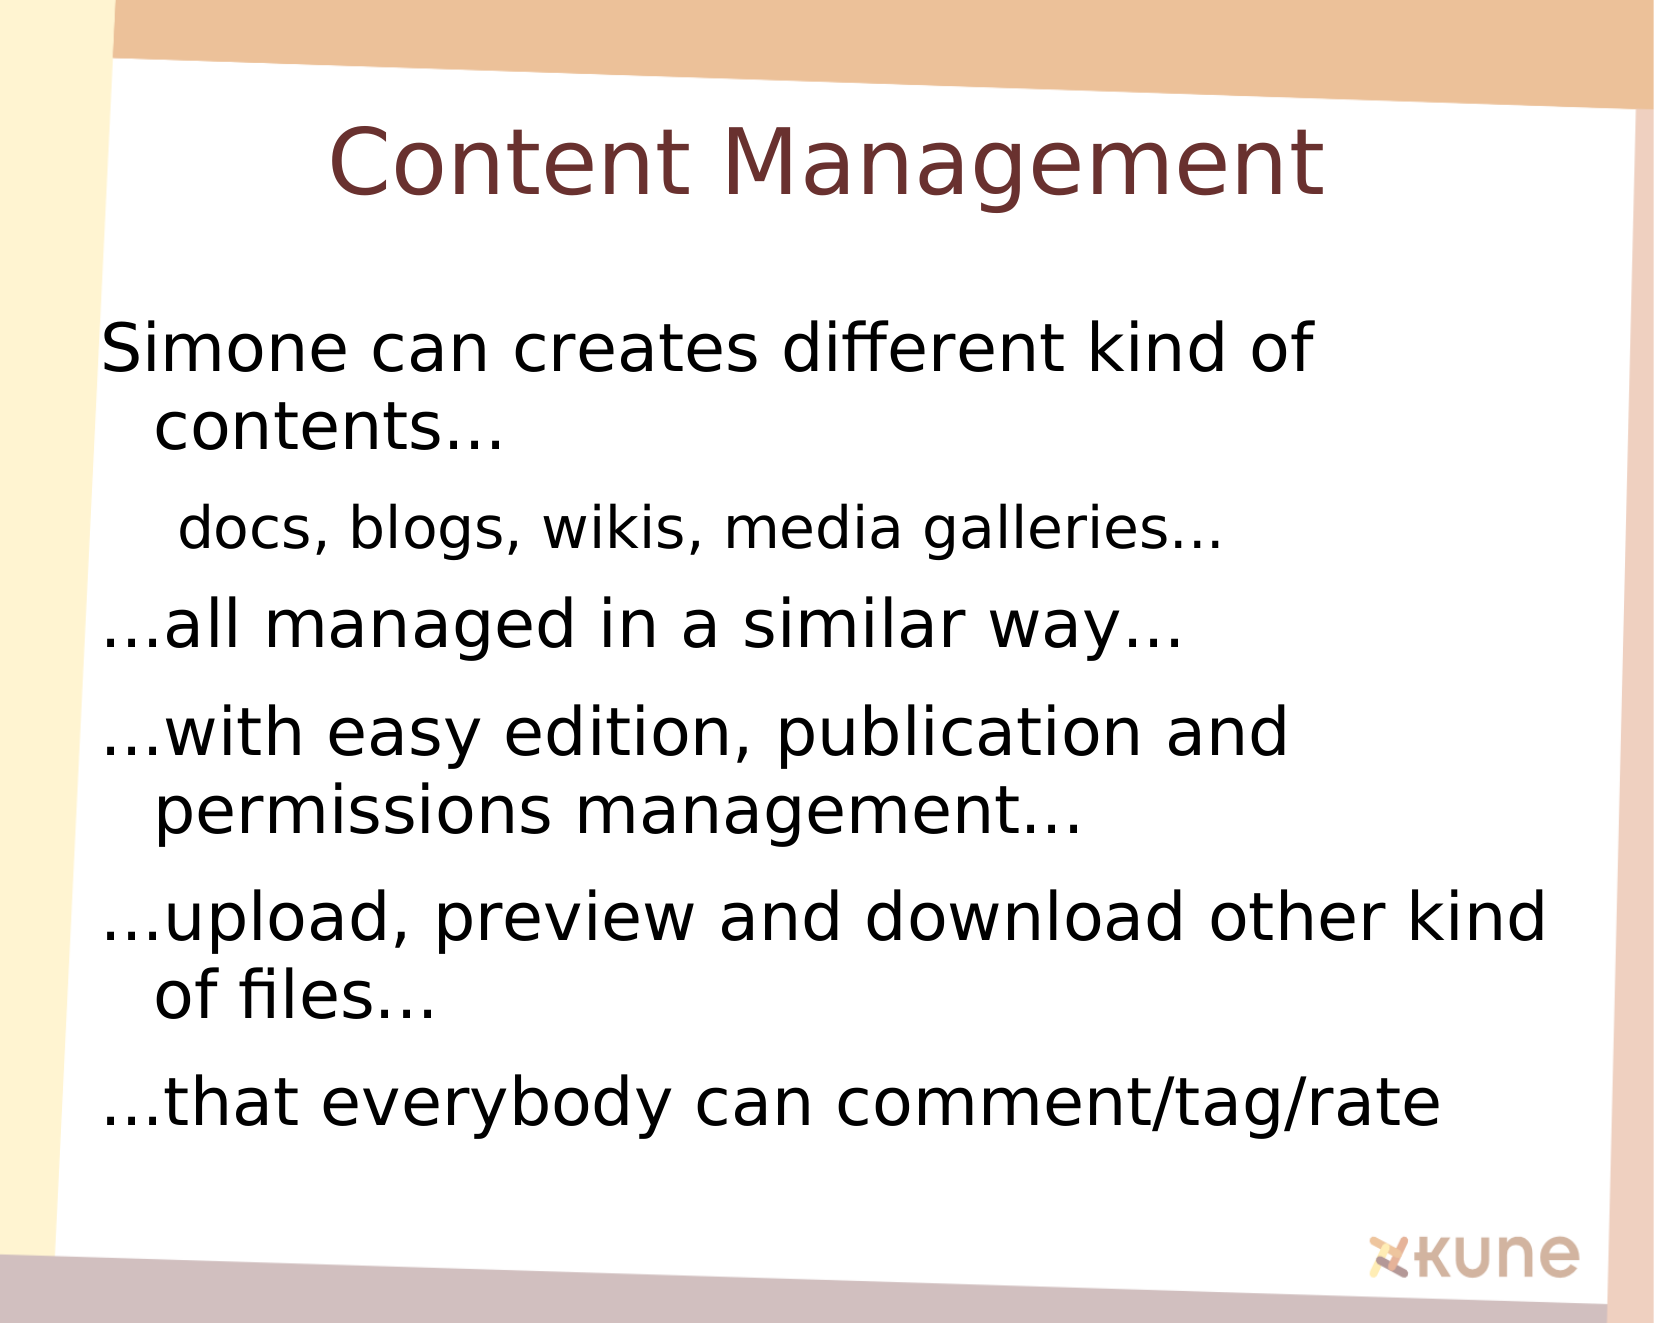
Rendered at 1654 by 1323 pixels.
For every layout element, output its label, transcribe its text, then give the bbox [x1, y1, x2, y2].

title Content Management [82, 52, 1571, 274]
picture [0, 0, 1654, 1323]
list Simone can creates different kind of contents... docs, blogs, wikis, media galleries... ...all managed in a similar way... ...with easy edition, publication and permissions management... ...upload, preview and download other kind of files... ...that everybody can comment/tag/rate [82, 309, 1571, 1197]
